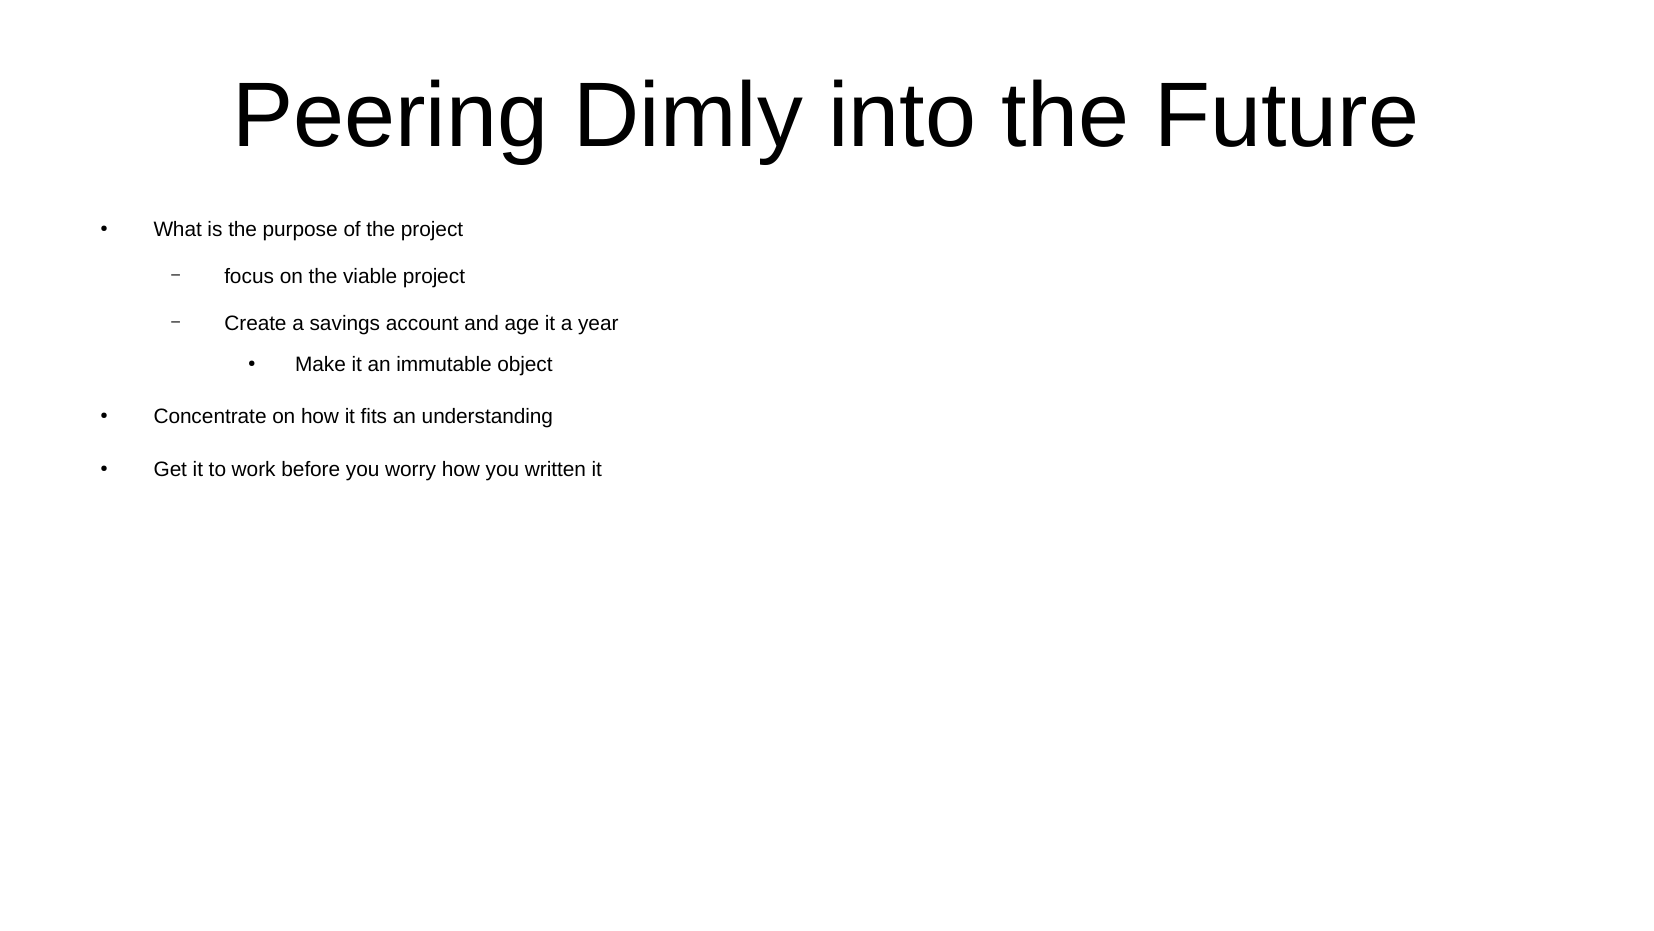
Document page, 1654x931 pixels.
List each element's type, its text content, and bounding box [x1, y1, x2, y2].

title Peering Dimly into the Future [82, 37, 1571, 193]
list What is the purpose of the project focus on the viable project Create a savings account and age it a year Make it an immutable object Concentrate on how it fits an understanding Get it to work before you worry how you written it [82, 217, 1621, 901]
